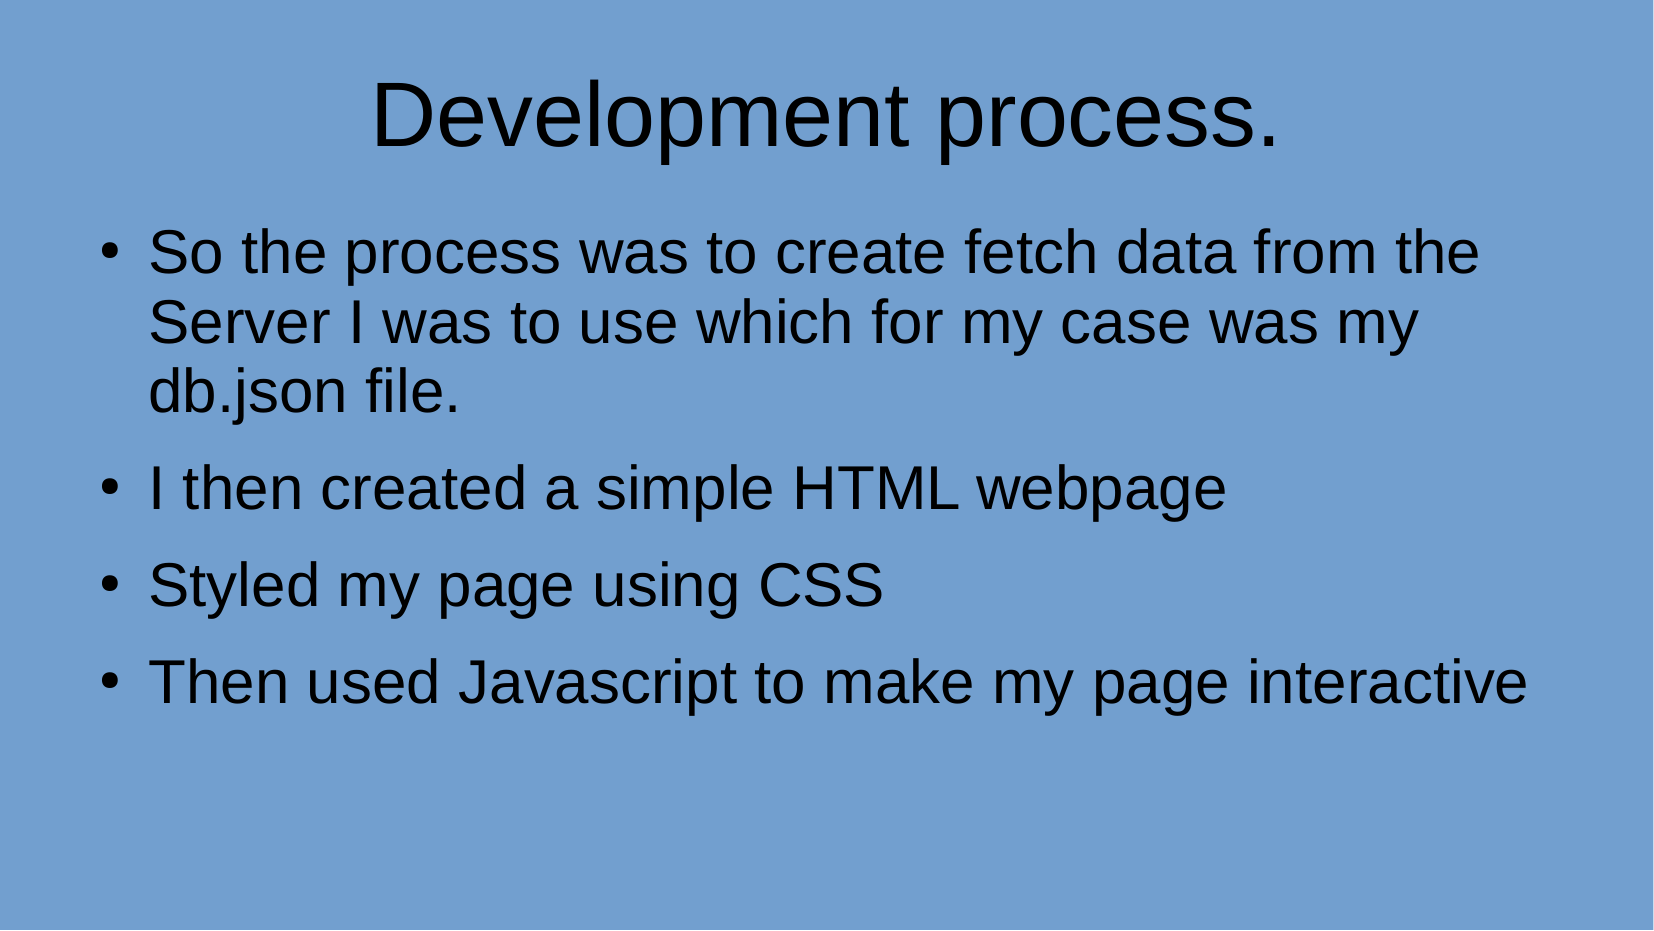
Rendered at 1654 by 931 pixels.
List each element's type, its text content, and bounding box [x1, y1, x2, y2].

title Development process. [82, 37, 1571, 193]
list So the process was to create fetch data from the Server I was to use which for my case was my db.json file. I then created a simple HTML webpage Styled my page using CSS Then used Javascript to make my page interactive [82, 217, 1571, 758]
